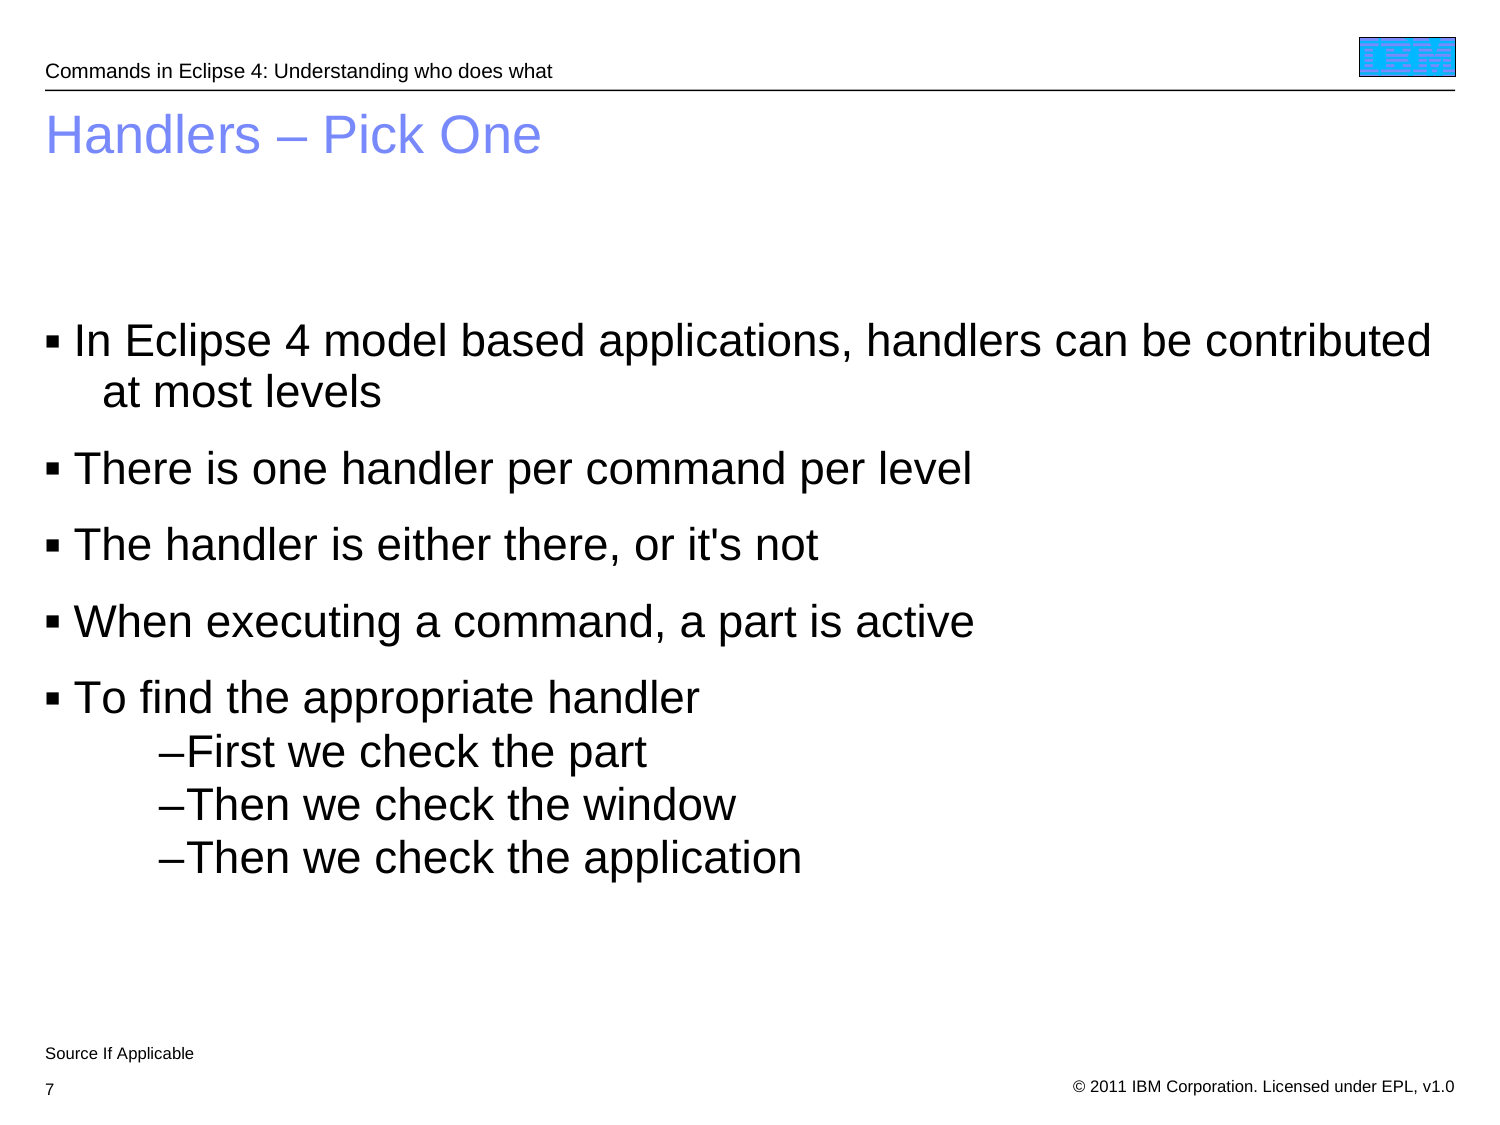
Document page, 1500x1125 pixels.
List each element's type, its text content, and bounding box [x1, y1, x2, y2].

text_box Source If Applicable [30, 1021, 1441, 1072]
text_box Commands in Eclipse 4: Understanding who does what [30, 37, 1306, 83]
title Handlers – Pick One [30, 97, 1456, 218]
list In Eclipse 4 model based applications, handlers can be contributed at most levels There is one handler per command per level The handler is either there, or it's not When executing a command, a part is active To find the appropriate handler First we check the part Then we check the window Then we check the application [30, 307, 1456, 1058]
